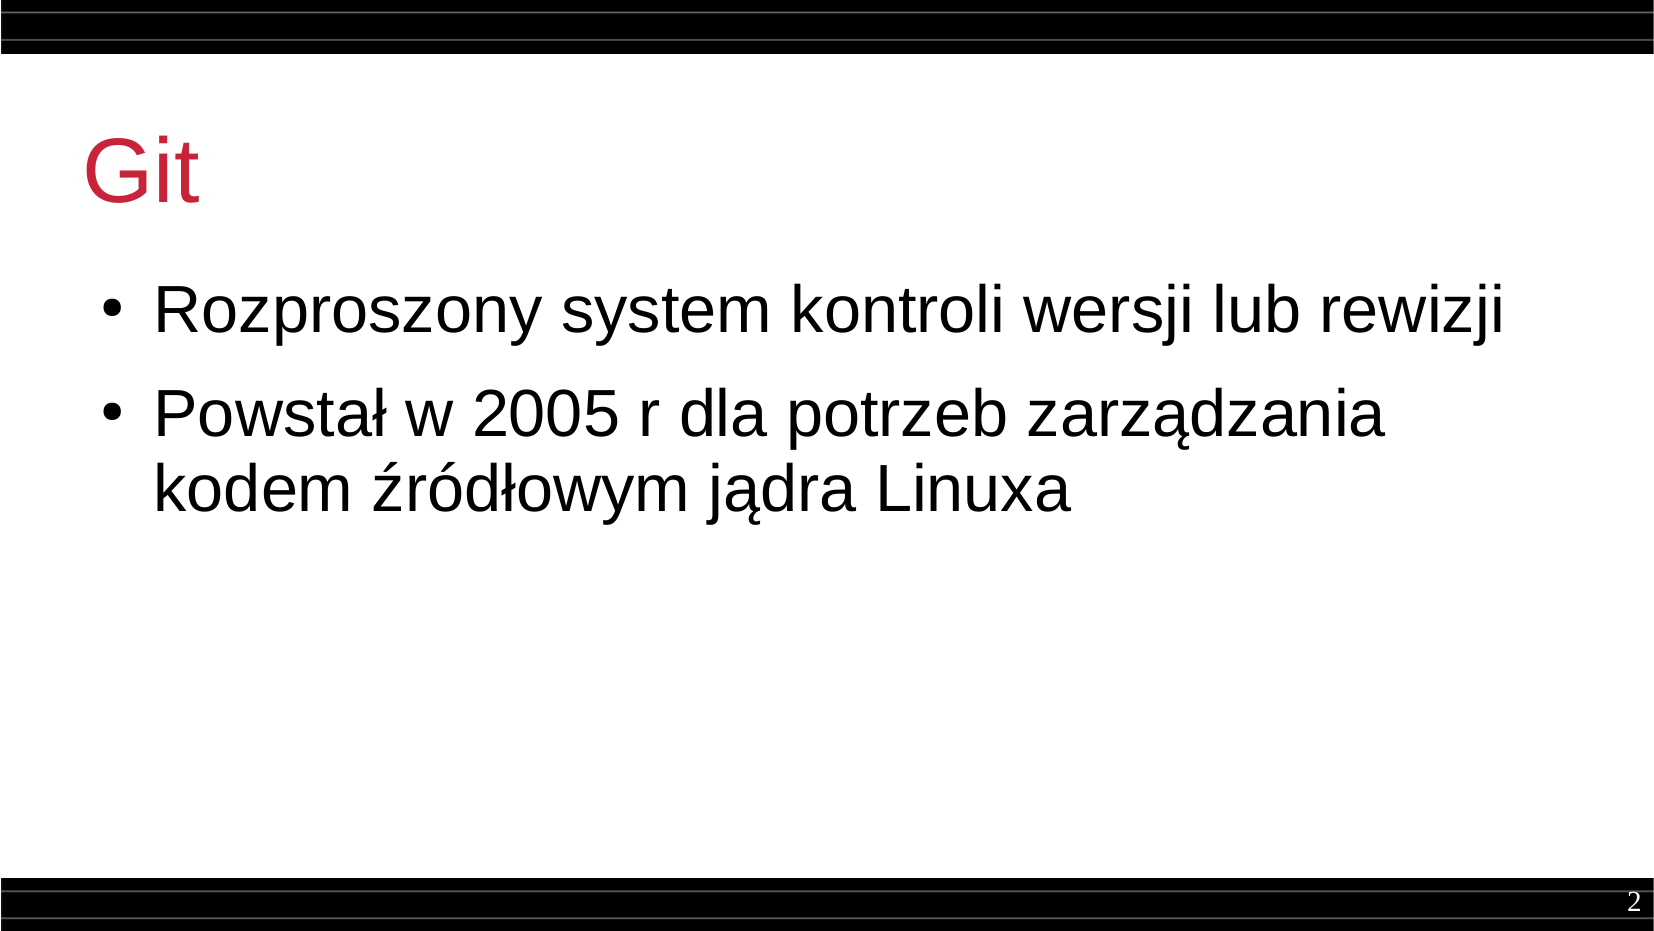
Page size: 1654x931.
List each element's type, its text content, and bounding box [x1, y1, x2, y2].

title Git [82, 92, 1571, 249]
picture [1, 0, 1654, 54]
picture [1, 878, 1654, 931]
list Rozproszony system kontroli wersji lub rewizji Powstał w 2005 r dla potrzeb zarządzania kodem źródłowym jądra Linuxa [82, 271, 1571, 851]
